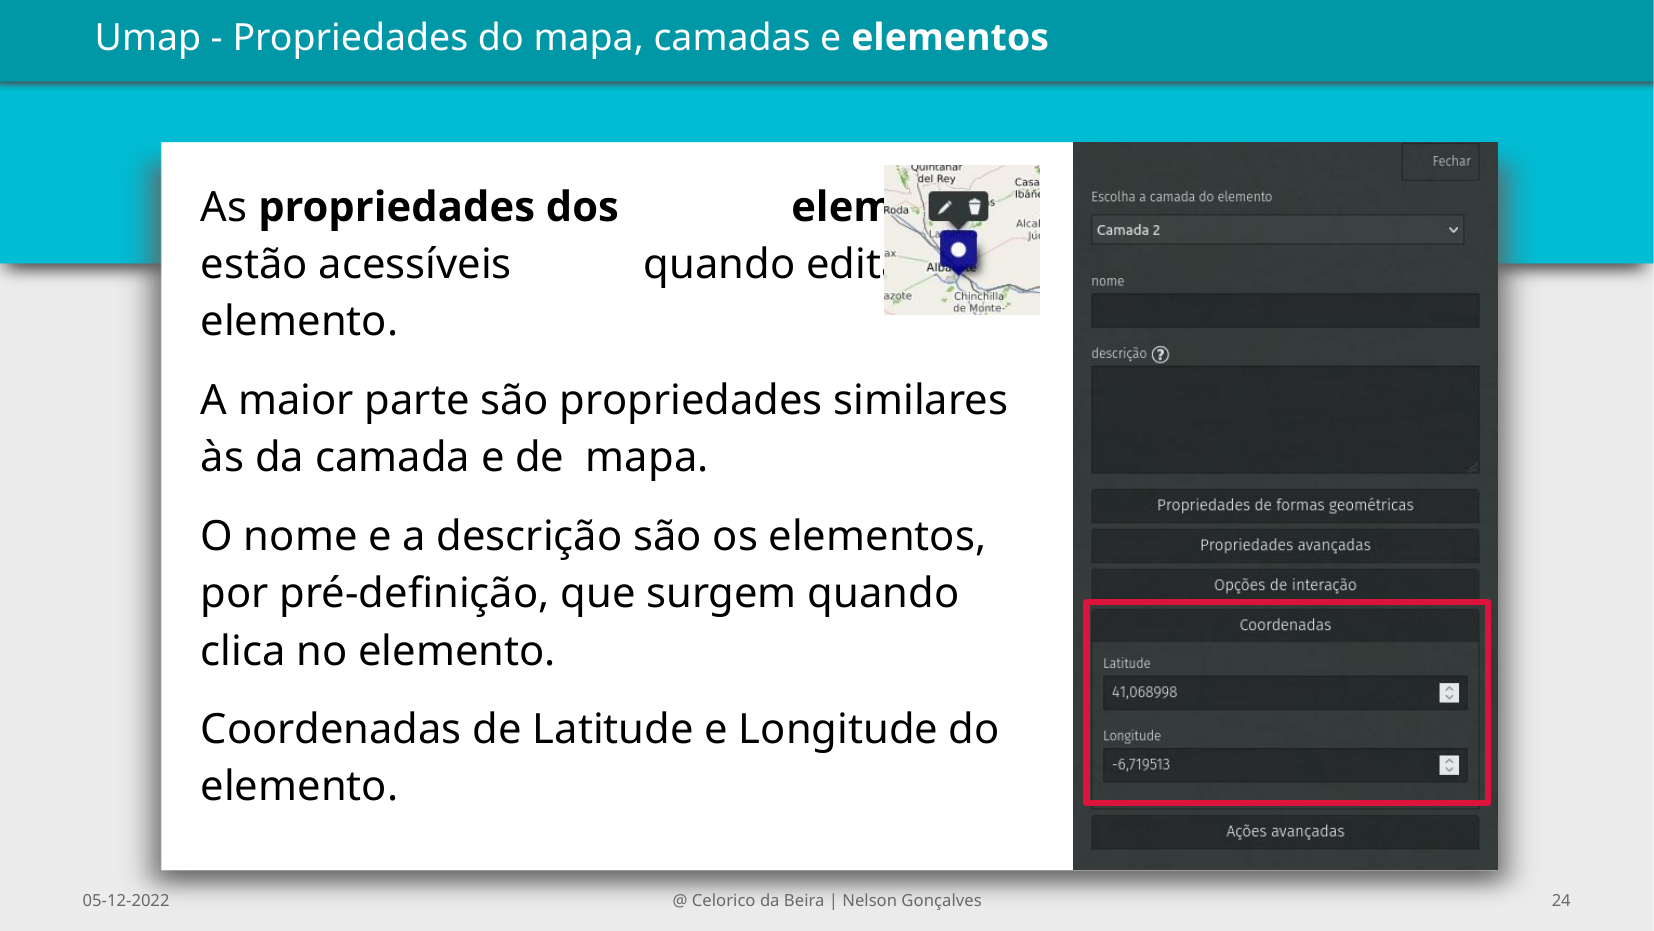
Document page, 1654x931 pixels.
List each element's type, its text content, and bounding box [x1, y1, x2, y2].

picture [0, 0, 1654, 931]
title Umap - Propriedades do mapa, camadas e elementos [94, 10, 1583, 63]
list As propriedades dos elementos estão acessíveis quando edita um elemento. A maior parte são propriedades similares às da camada e de mapa. O nome e a descrição são os elementos, por pré-definição, que surgem quando clica no elemento. Coordenadas de Latitude e Longitude do elemento. [200, 177, 1040, 827]
